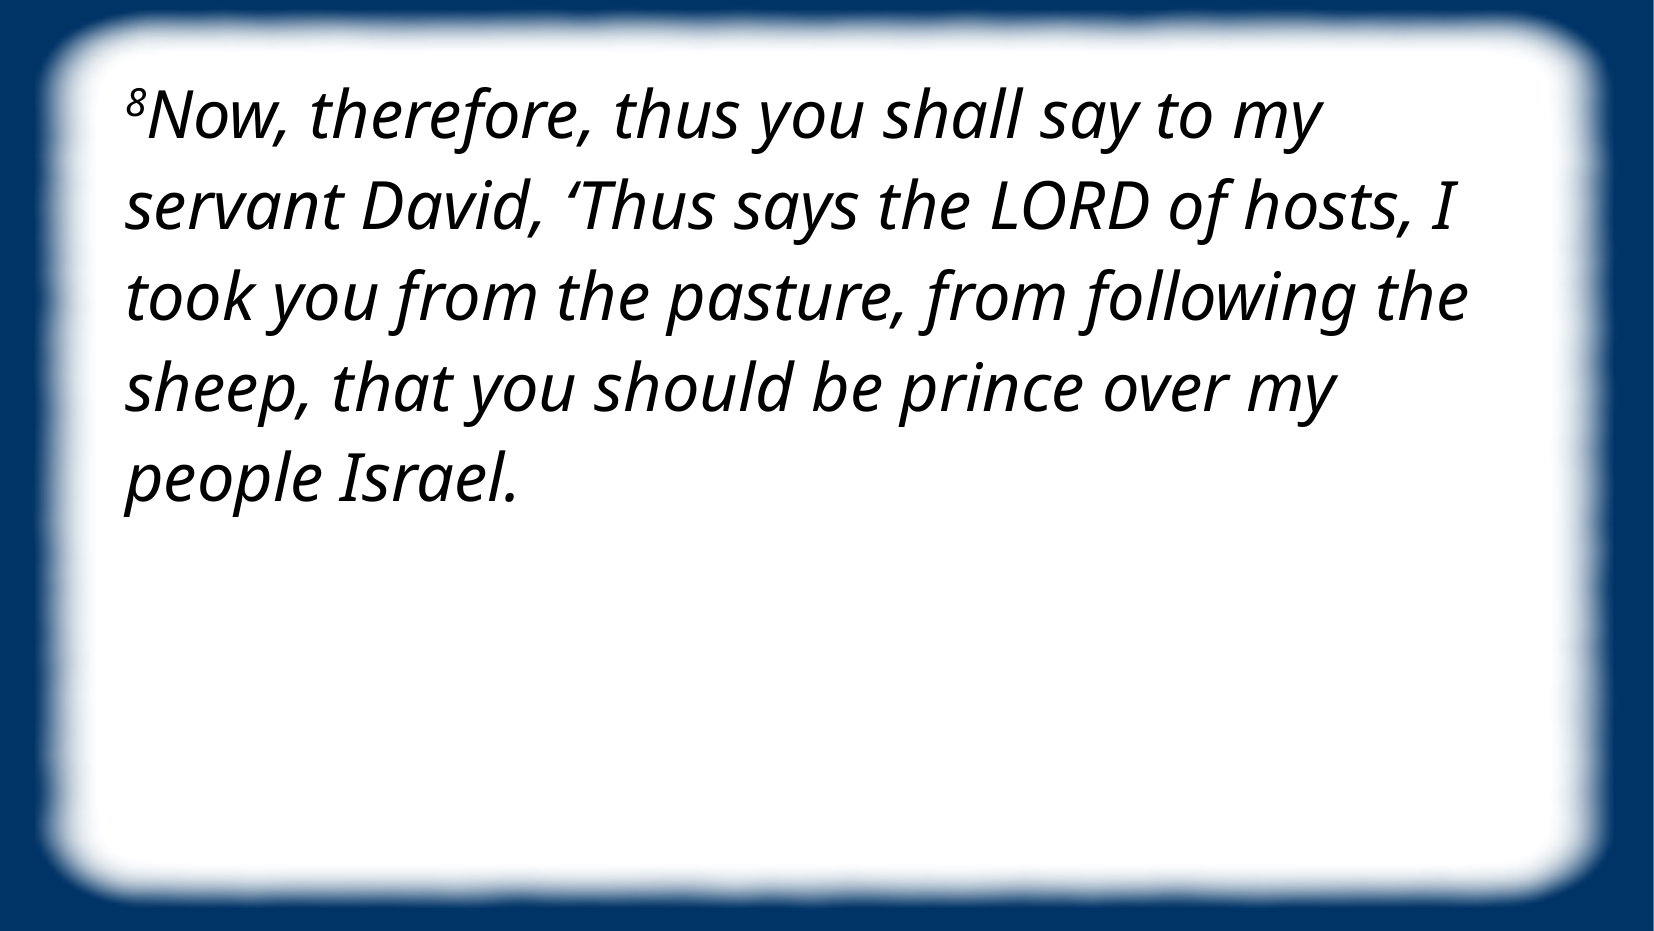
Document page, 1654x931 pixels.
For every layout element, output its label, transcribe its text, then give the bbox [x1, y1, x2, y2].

picture [0, 0, 1654, 931]
text_box 8Now, therefore, thus you shall say to my servant David, ‘Thus says the LORD of hosts, I took you from the pasture, from following the sheep, that you should be prince over my people Israel. [110, 60, 1551, 526]
